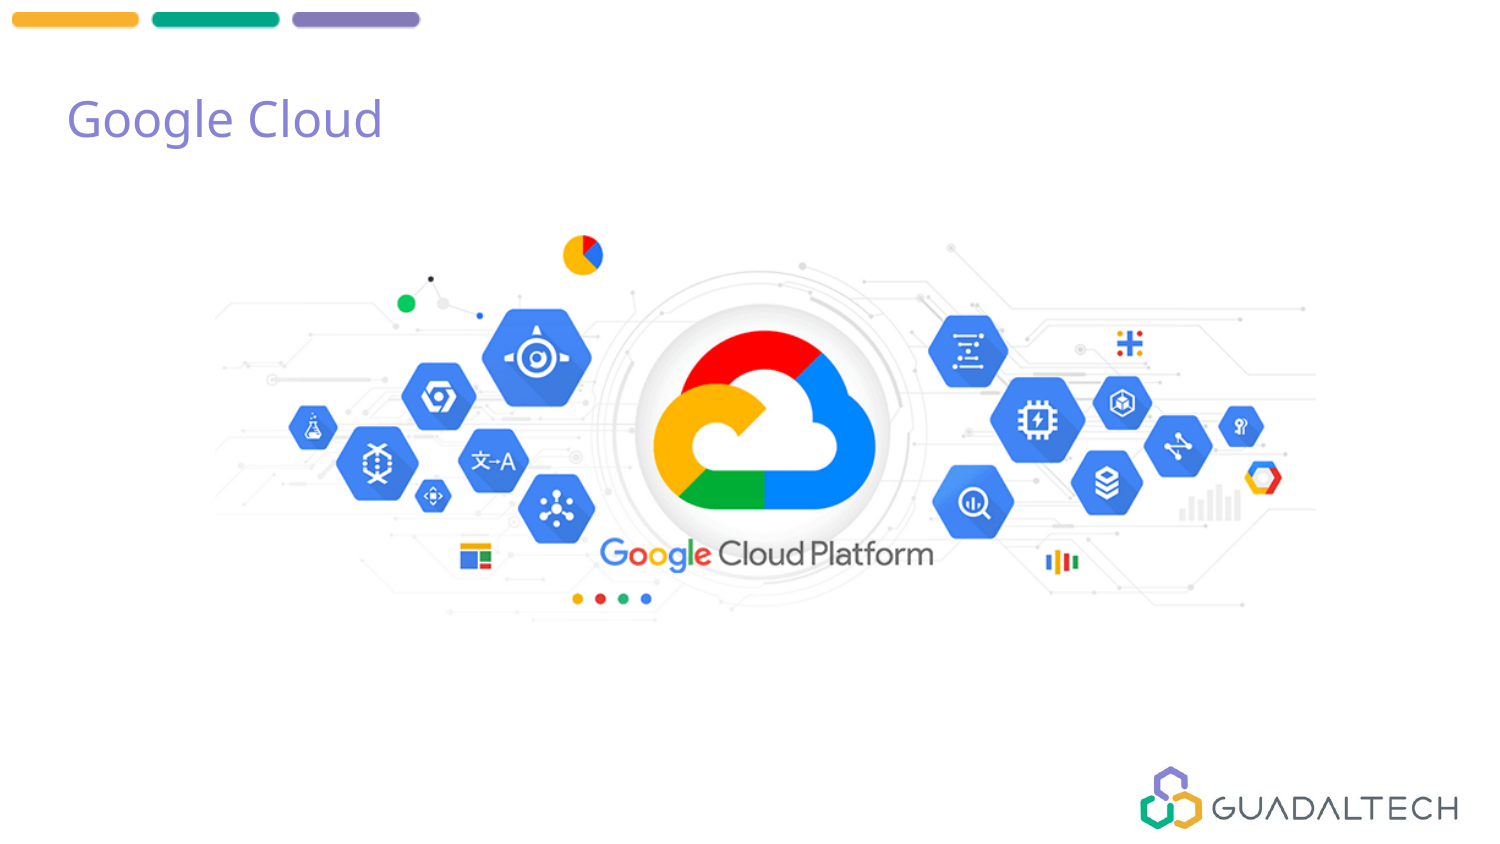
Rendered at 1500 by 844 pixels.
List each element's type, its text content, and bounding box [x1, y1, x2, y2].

picture [1124, 761, 1473, 834]
picture [215, 141, 1316, 753]
picture [12, 12, 421, 29]
title Google Cloud [51, 72, 1449, 167]
